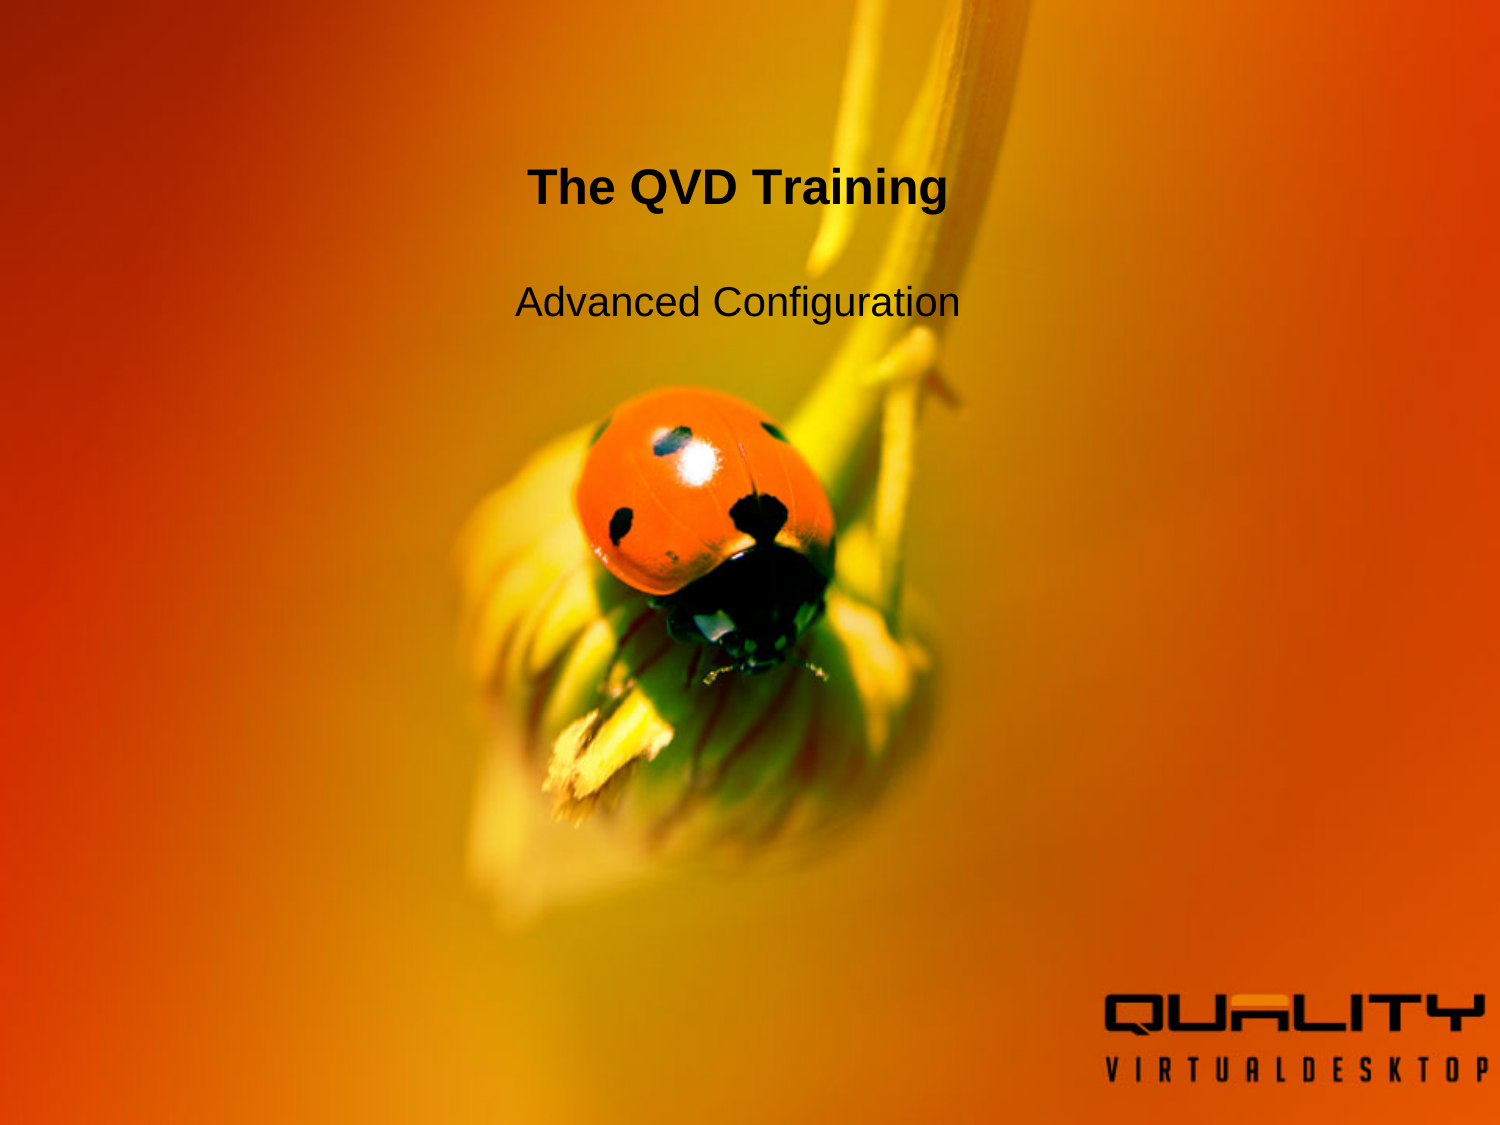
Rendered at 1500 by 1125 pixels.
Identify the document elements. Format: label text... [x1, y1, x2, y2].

text_box The QVD Training Advanced Configuration [289, 101, 1187, 333]
picture [0, 0, 1500, 1125]
